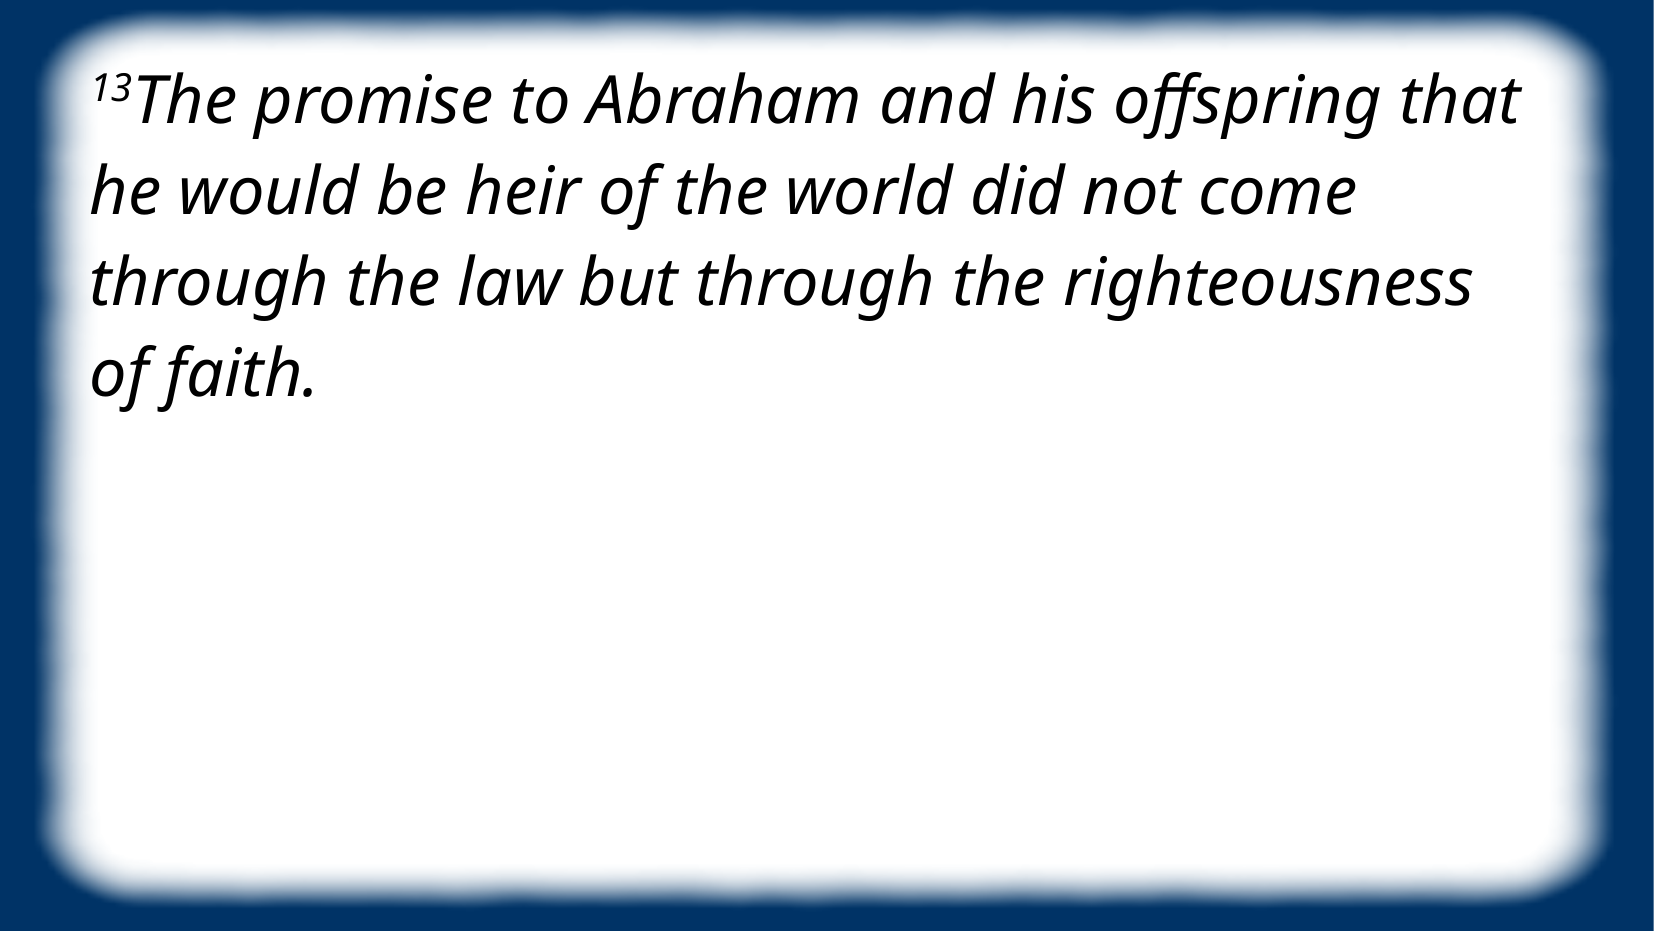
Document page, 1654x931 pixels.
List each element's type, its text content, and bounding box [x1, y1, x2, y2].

text_box 13The promise to Abraham and his offspring that he would be heir of the world did not come through the law but through the righteousness of faith. [75, 45, 1561, 415]
picture [0, 0, 1654, 931]
